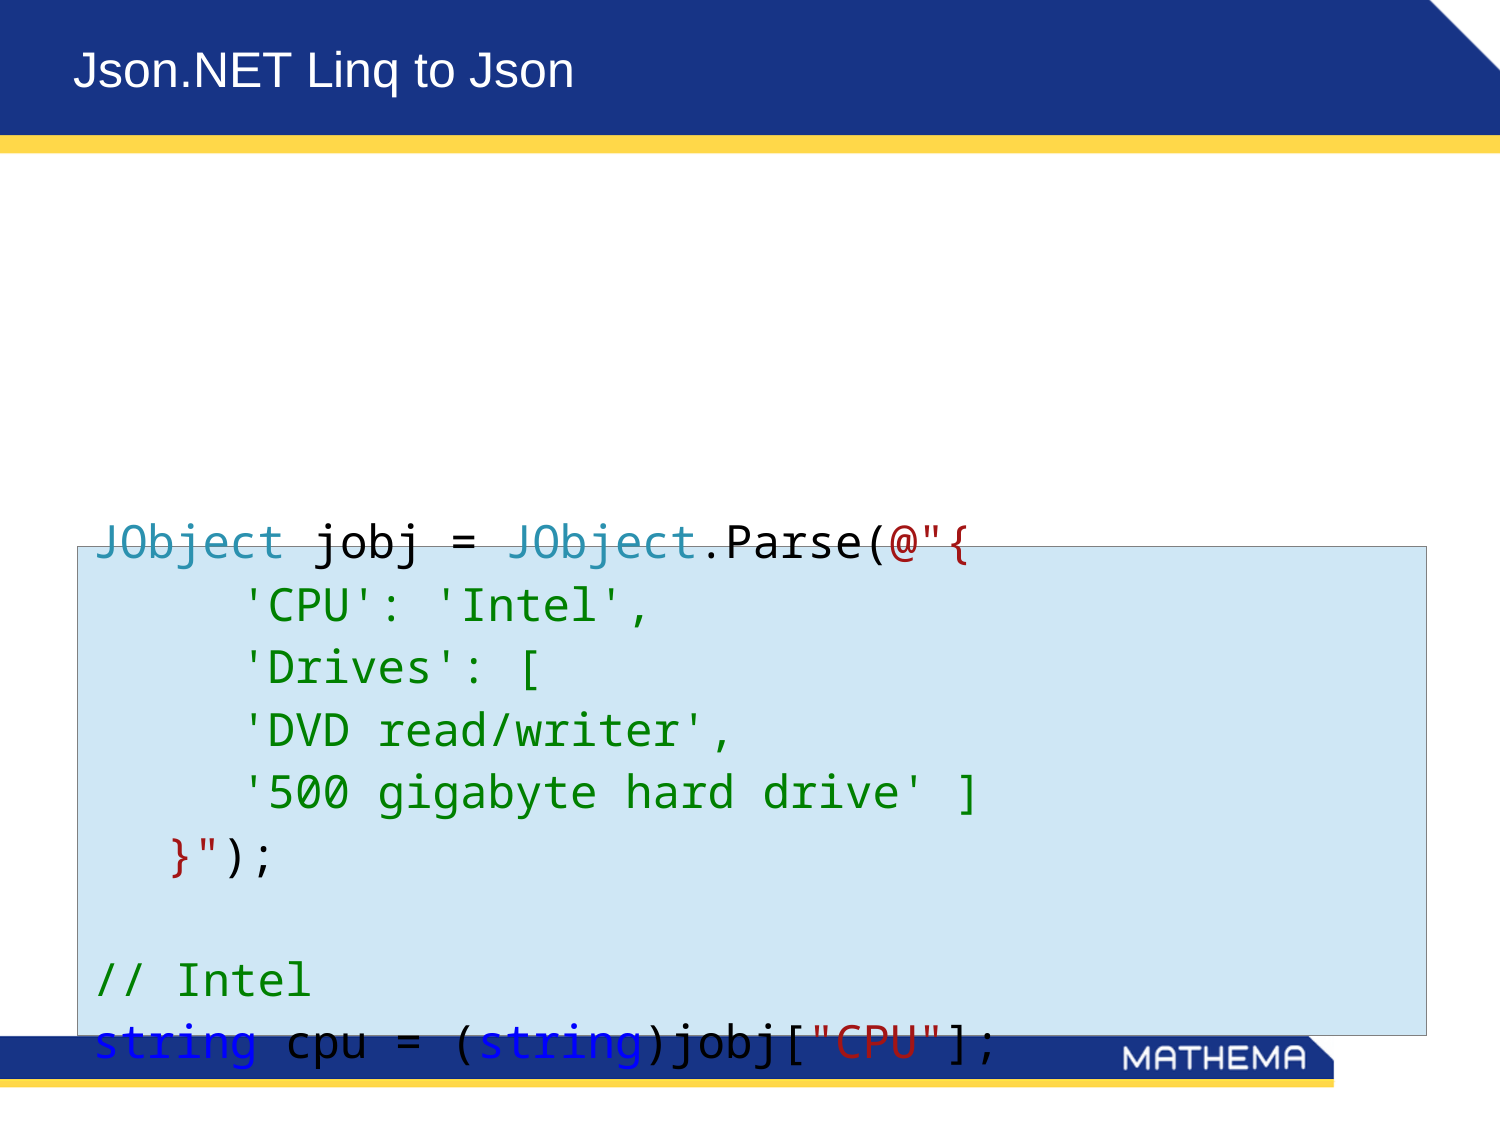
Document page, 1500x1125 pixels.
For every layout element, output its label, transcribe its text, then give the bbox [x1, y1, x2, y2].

picture [0, 0, 1500, 1125]
text_box JObject jobj = JObject.Parse(@"{ 'CPU': 'Intel', 'Drives': [ 'DVD read/writer', '500 gigabyte hard drive' ] }"); // Intel string cpu = (string)jobj["CPU"]; [77, 546, 1427, 1036]
title Json.NET Linq to Json [73, 40, 1276, 100]
